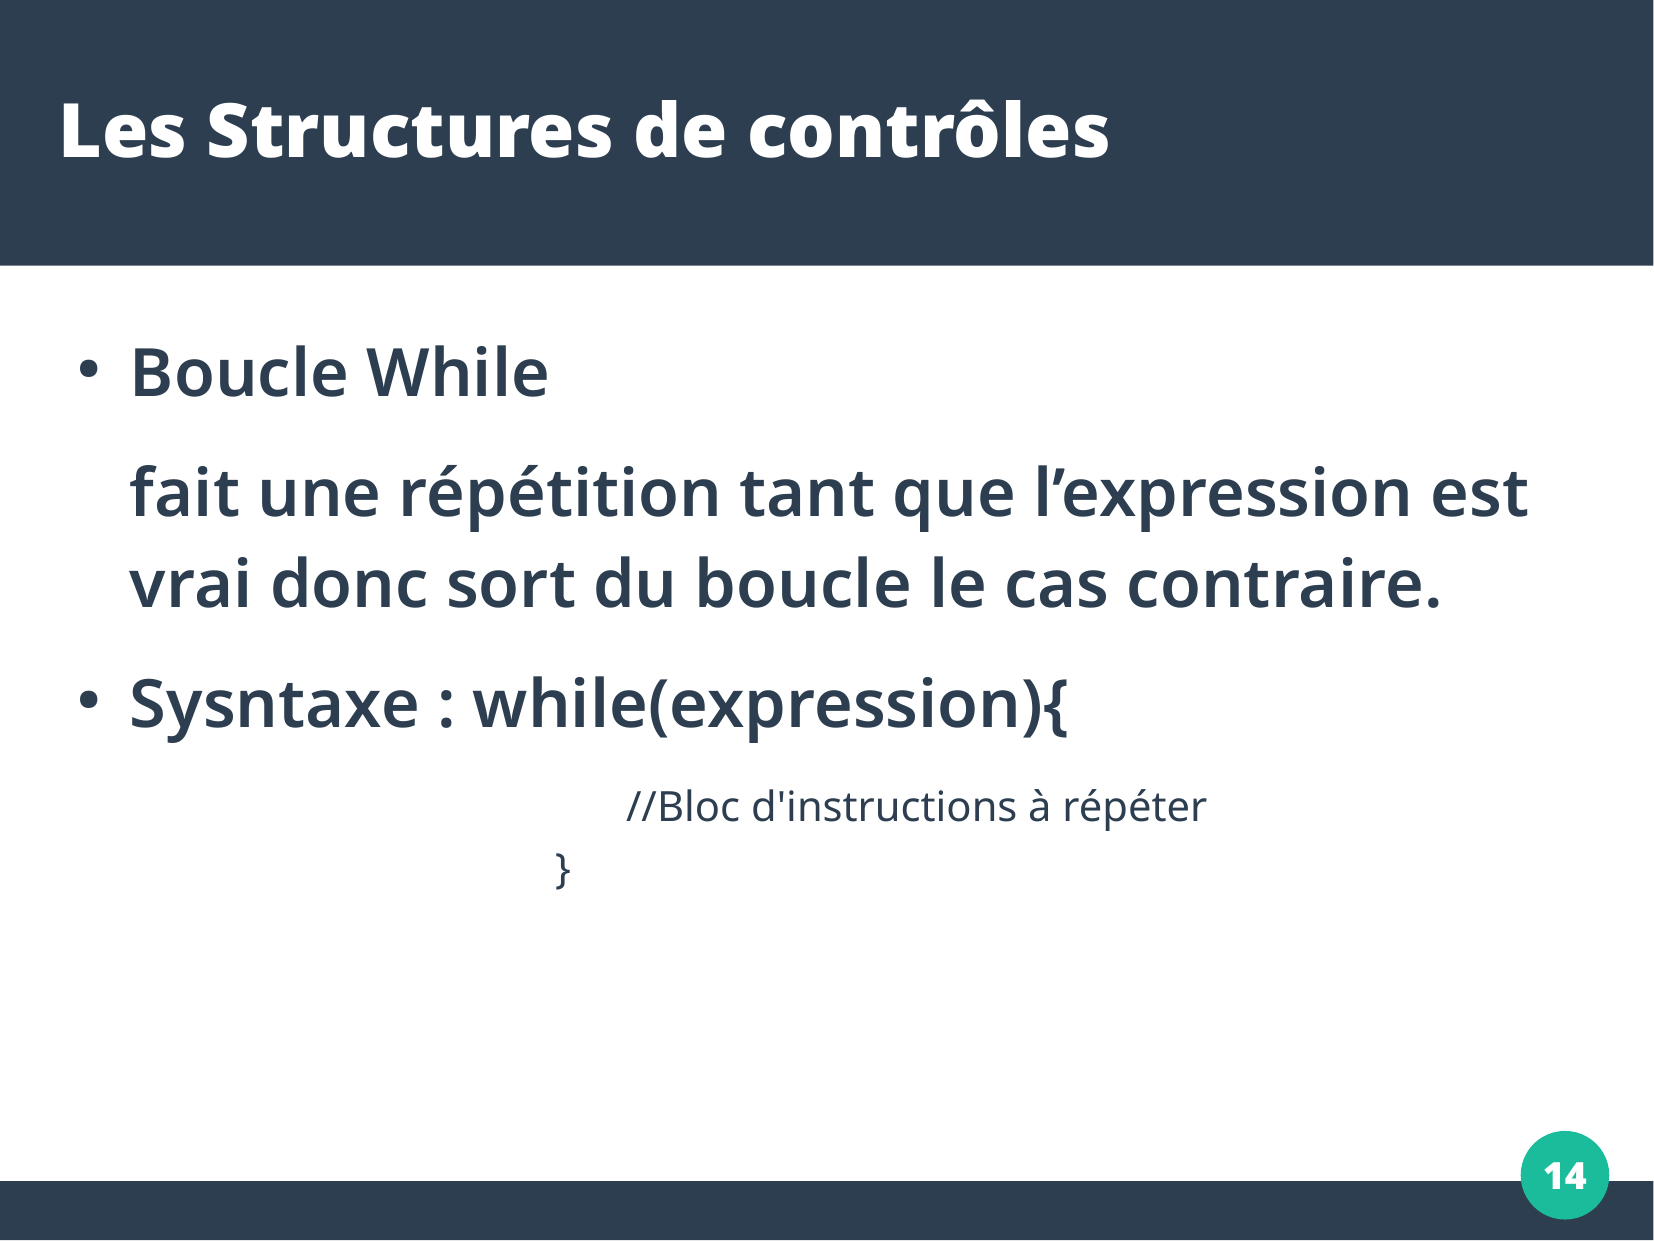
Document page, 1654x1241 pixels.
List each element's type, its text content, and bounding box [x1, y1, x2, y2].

list Boucle While fait une répétition tant que l’expression est vrai donc sort du boucle le cas contraire. Sysntaxe : while(expression){ //Bloc d'instructions à répéter } [59, 324, 1595, 1152]
title Les Structures de contrôles [59, 49, 1595, 207]
